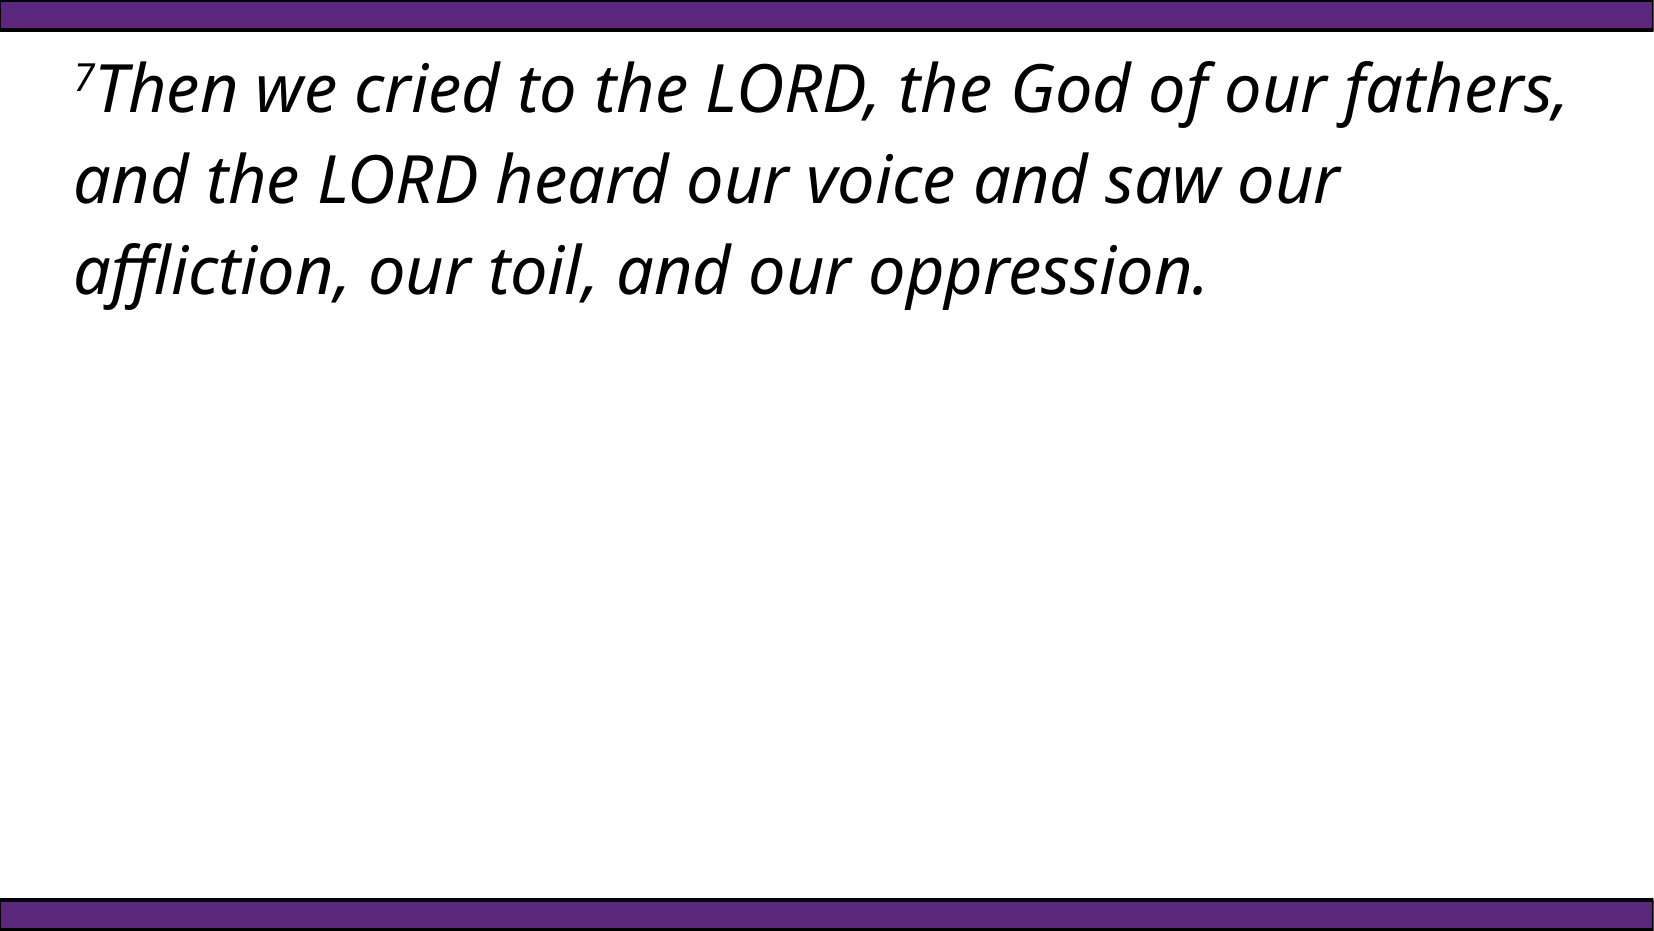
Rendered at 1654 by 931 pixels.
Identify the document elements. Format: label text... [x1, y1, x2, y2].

text_box 7Then we cried to the LORD, the God of our fathers, and the LORD heard our voice and saw our affliction, our toil, and our oppression. [58, 34, 1589, 316]
text_box [0, 0, 1654, 31]
picture [0, 31, 1654, 900]
text_box [0, 900, 1654, 931]
